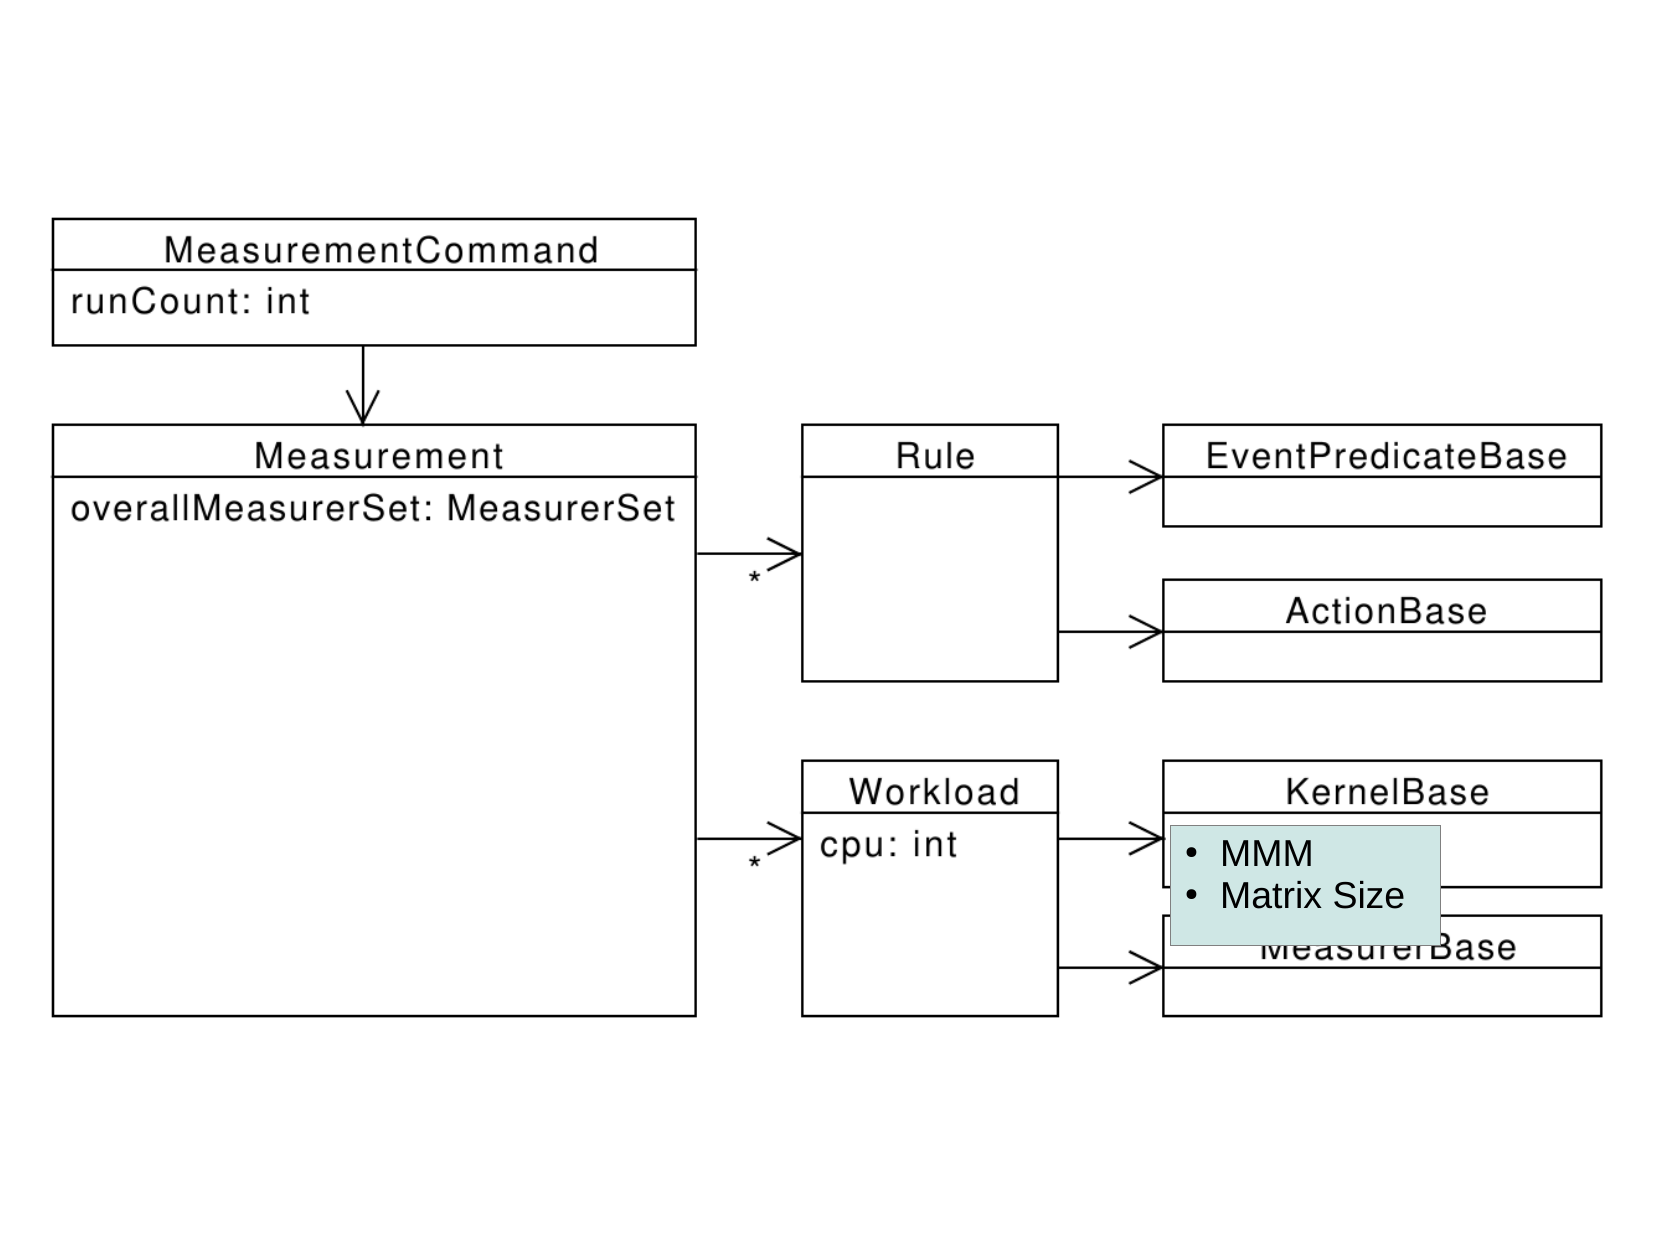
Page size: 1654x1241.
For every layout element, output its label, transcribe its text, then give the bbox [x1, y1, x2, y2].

text_box MMM Matrix Size [1170, 825, 1441, 946]
picture [1, 167, 1654, 1073]
